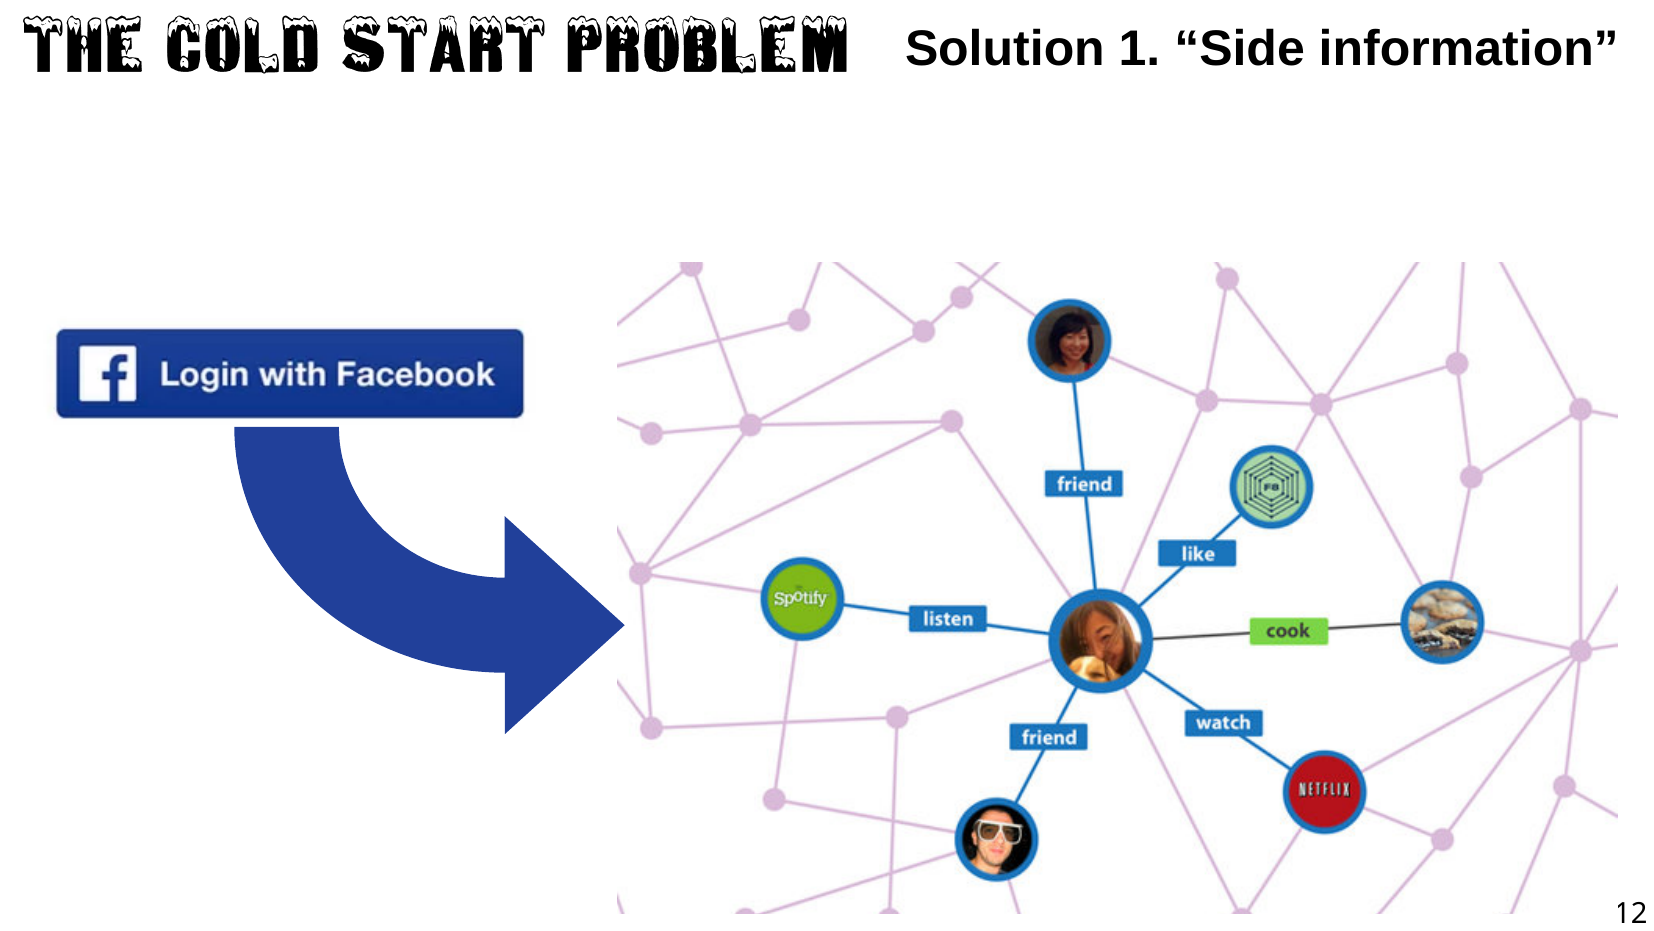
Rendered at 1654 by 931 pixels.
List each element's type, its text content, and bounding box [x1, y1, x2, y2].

picture [21, 13, 858, 80]
text_box Solution 1. “Side information” [21, 13, 1635, 96]
text_box [234, 426, 625, 735]
picture [588, 262, 1647, 914]
picture [18, 297, 547, 445]
